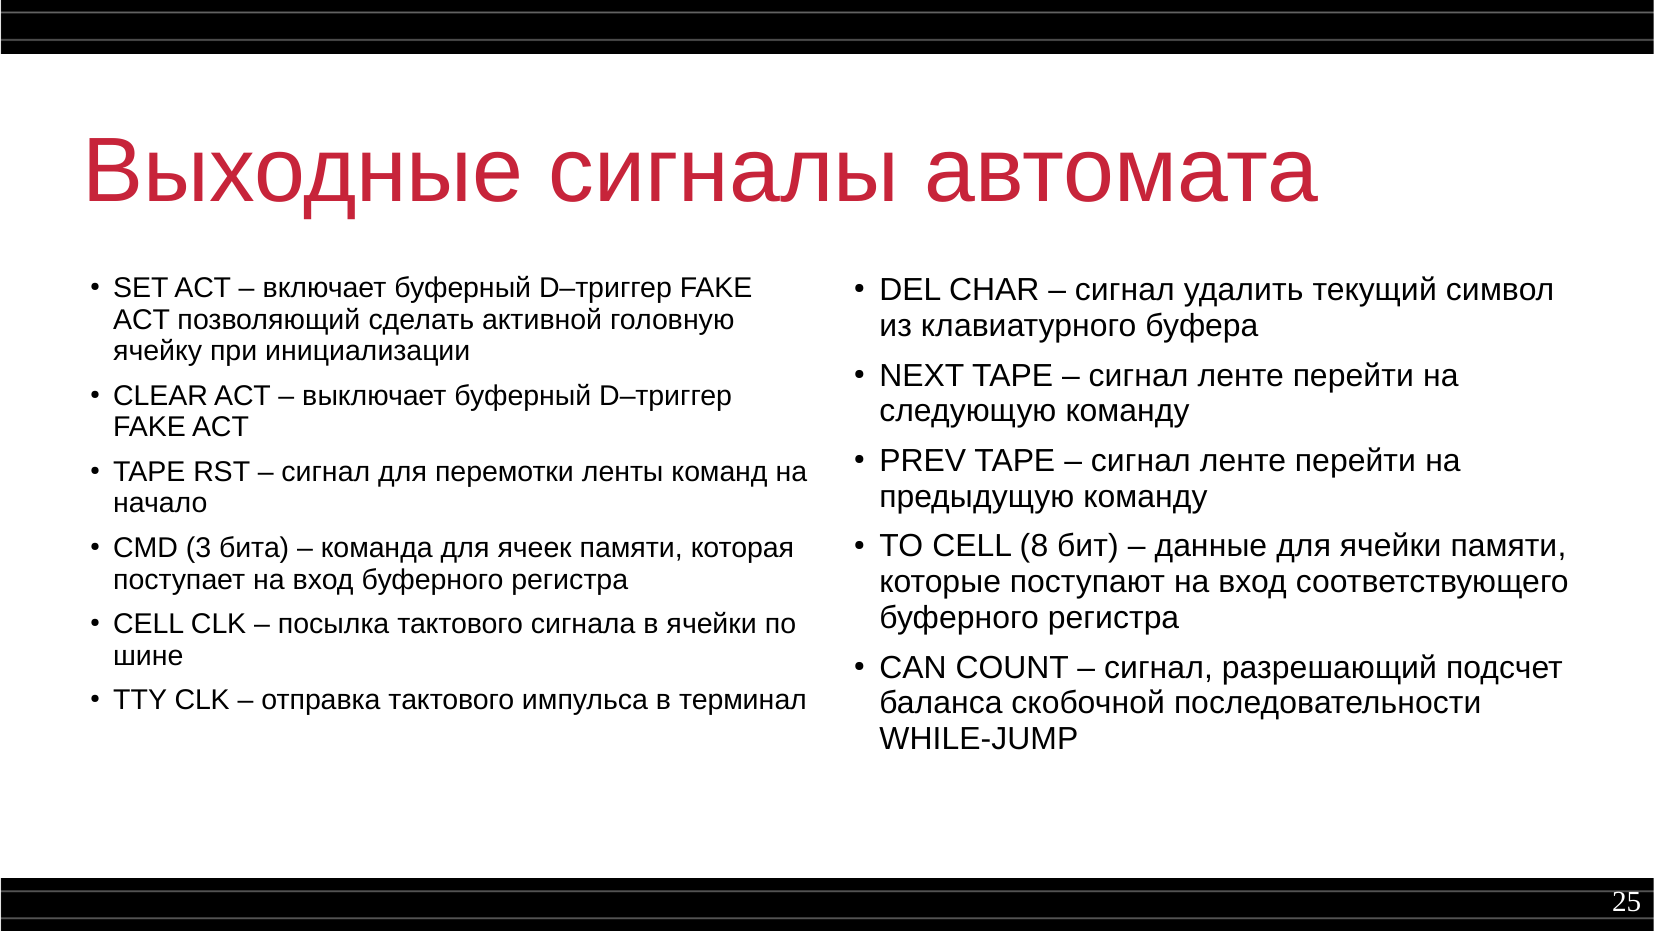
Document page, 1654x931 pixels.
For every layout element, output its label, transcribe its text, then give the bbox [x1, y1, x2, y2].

list DEL CHAR – сигнал удалить текущий символ из клавиатурного буфера NEXT TAPE – сигнал ленте перейти на следующую команду PREV TAPE – сигнал ленте перейти на предыдущую команду TO CELL (8 бит) – данные для ячейки памяти, которые поступают на вход соответствующего буферного регистра CAN COUNT – сигнал, разрешающий подсчет баланса скобочной последовательности WHILE-JUMP [845, 271, 1572, 758]
list SET ACT – включает буферный D–триггер FAKE ACT позволяющий сделать активной головную ячейку при инициализации CLEAR ACT – выключает буферный D–триггер FAKE ACT TAPE RST – сигнал для перемотки ленты команд на начало CMD (3 бита) – команда для ячеек памяти, которая поступает на вход буферного регистра CELL CLK – посылка тактового сигнала в ячейки по шине TTY CLK – отправка тактового импульса в терминал [82, 271, 809, 758]
picture [0, 878, 1654, 931]
picture [0, 0, 1654, 54]
title Выходные сигналы автомата [82, 92, 1571, 248]
